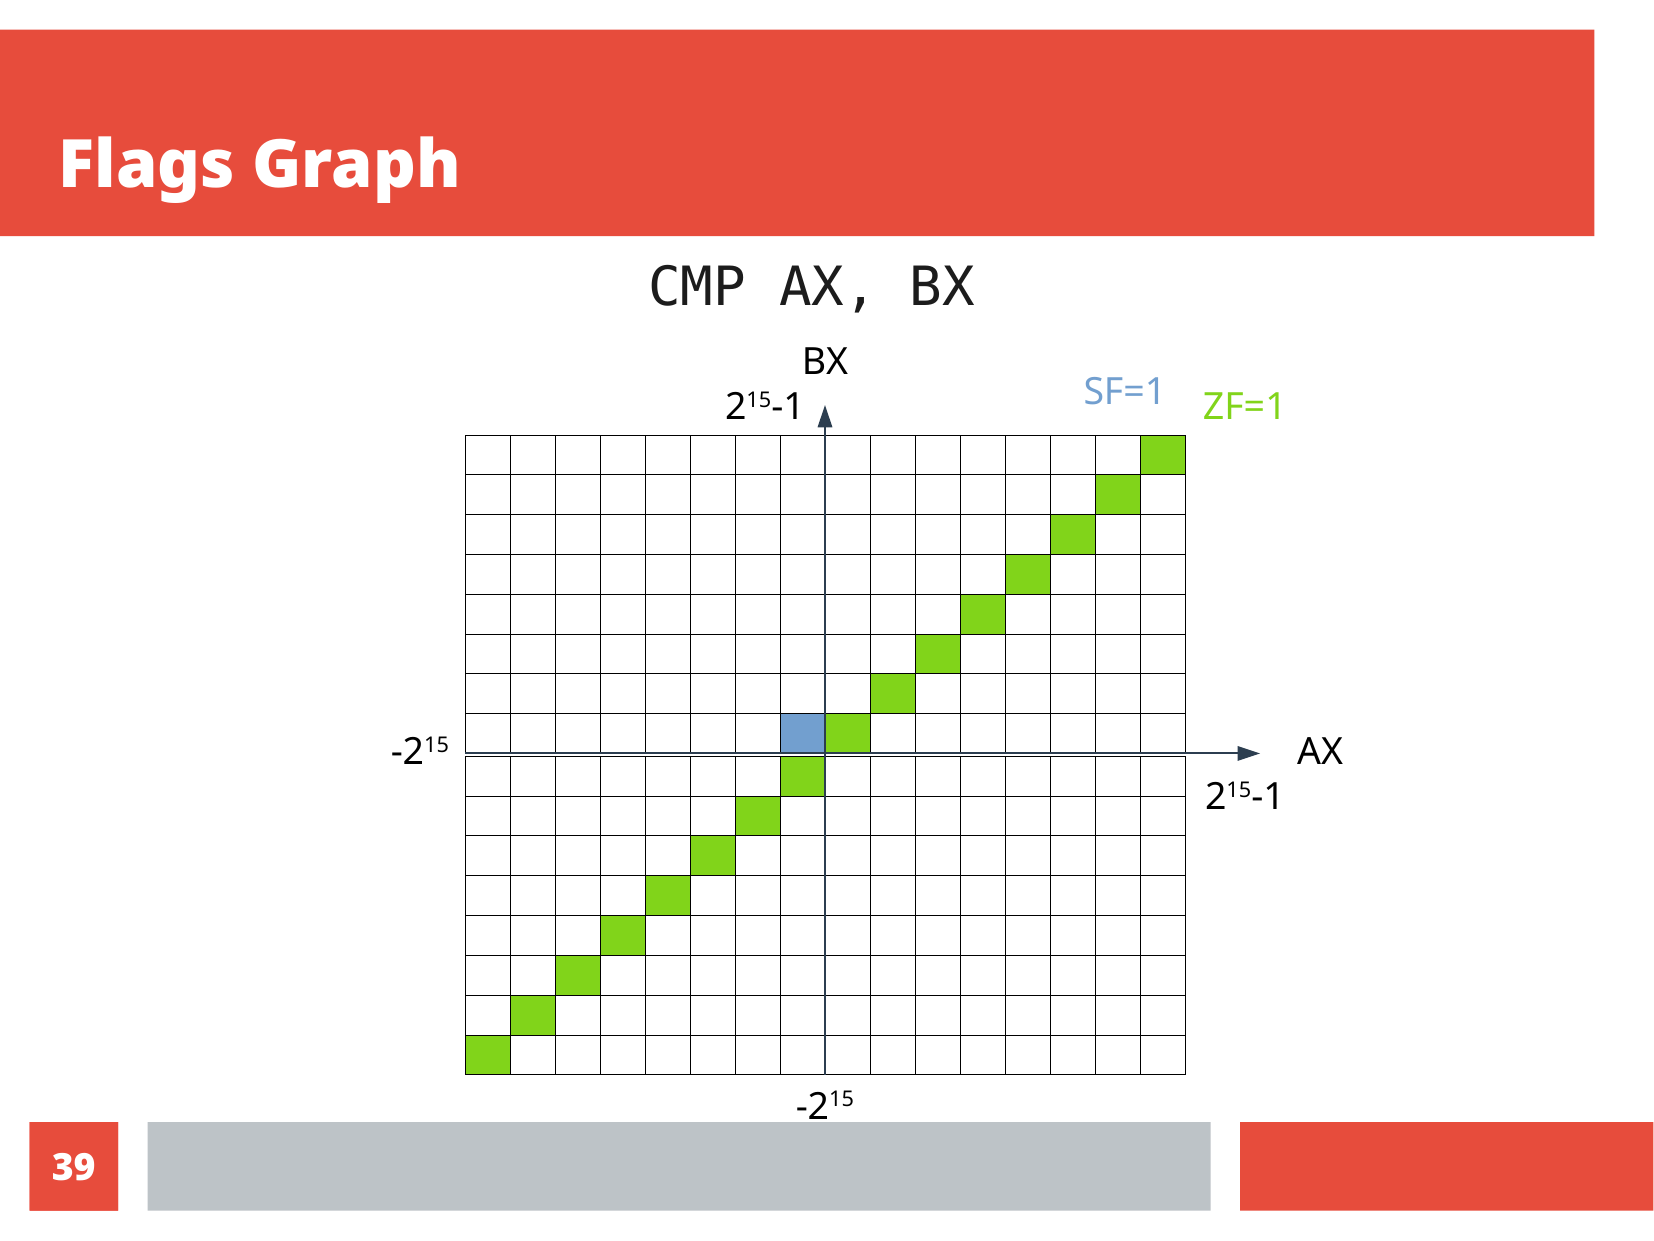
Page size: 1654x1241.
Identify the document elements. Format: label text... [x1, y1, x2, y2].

text_box SF=1 [1080, 360, 1171, 421]
text_box [780, 713, 824, 752]
text_box 215-1 [1200, 765, 1291, 826]
title Flags Graph [59, 59, 1595, 207]
text_box ZF=1 [1200, 375, 1291, 436]
text_box AX [1275, 720, 1366, 781]
list CMP AX, BX [59, 255, 1565, 351]
text_box BX [780, 330, 871, 391]
text_box -215 [375, 720, 466, 781]
text_box 215-1 [720, 375, 811, 436]
text_box [826, 435, 1186, 752]
text_box [465, 756, 824, 1075]
text_box -215 [780, 1074, 871, 1135]
